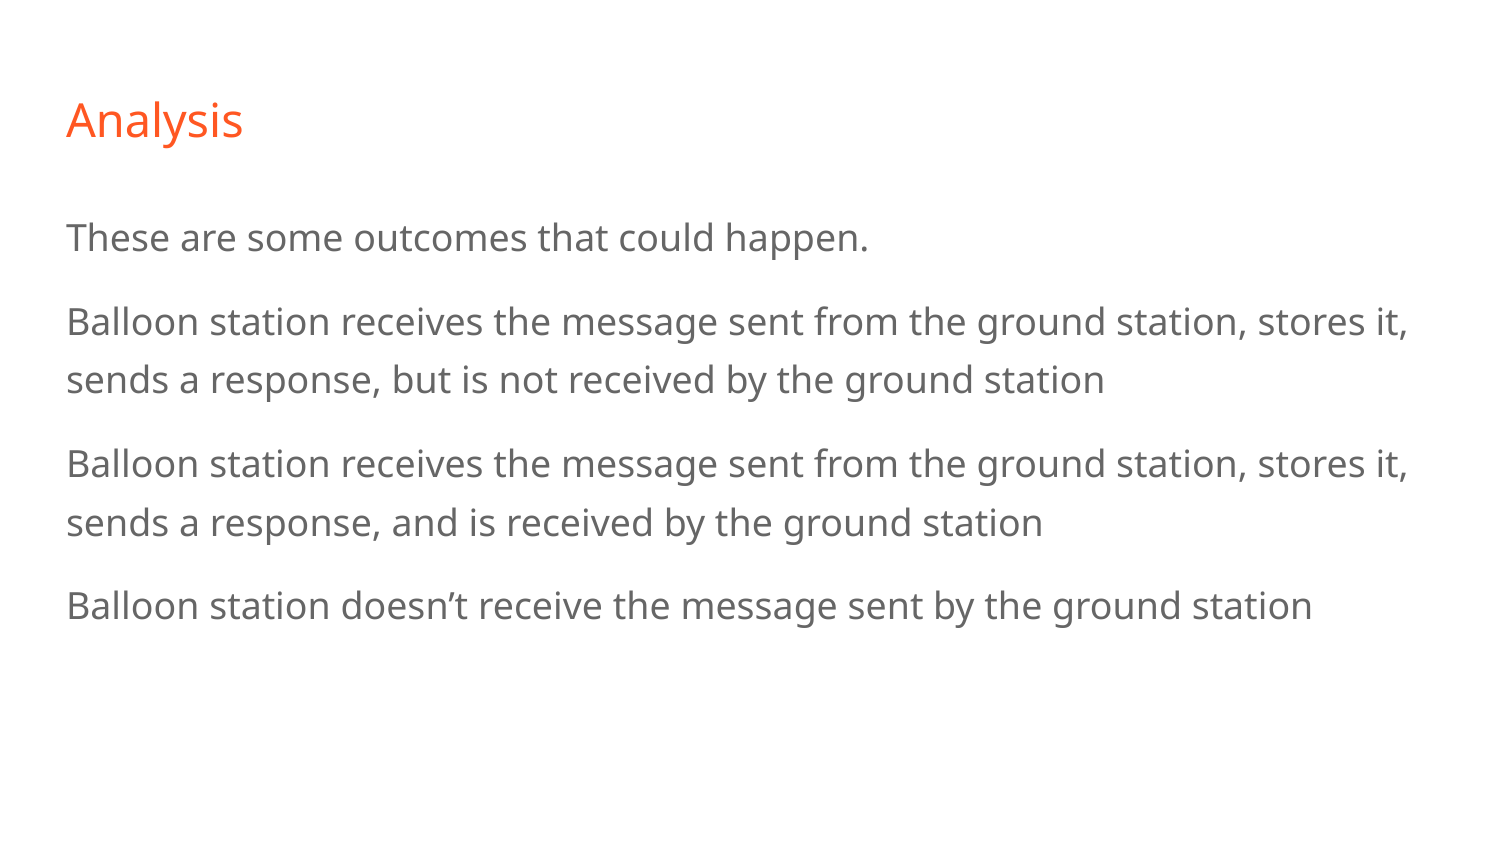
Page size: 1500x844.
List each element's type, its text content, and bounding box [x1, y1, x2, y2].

title Analysis [51, 72, 1449, 167]
list These are some outcomes that could happen. Balloon station receives the message sent from the ground station, stores it, sends a response, but is not received by the ground station Balloon station receives the message sent from the ground station, stores it, sends a response, and is received by the ground station Balloon station doesn’t receive the message sent by the ground station [51, 189, 1449, 750]
